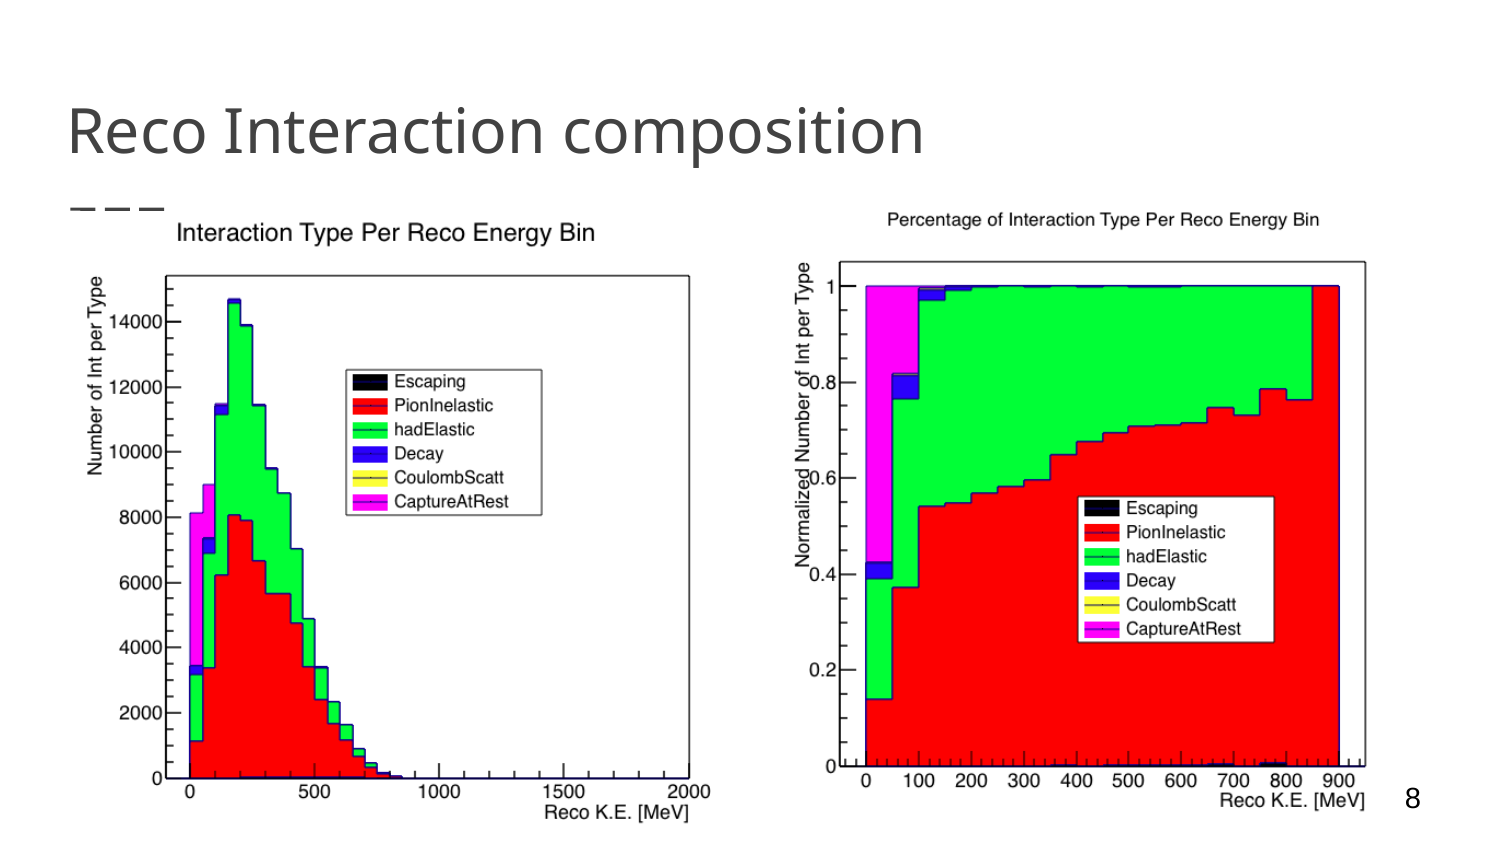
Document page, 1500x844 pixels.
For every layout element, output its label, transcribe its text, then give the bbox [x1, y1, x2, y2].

picture [71, 218, 711, 832]
title Reco Interaction composition [51, 61, 1449, 182]
slide_number <number> [1389, 764, 1480, 830]
picture [785, 206, 1396, 819]
